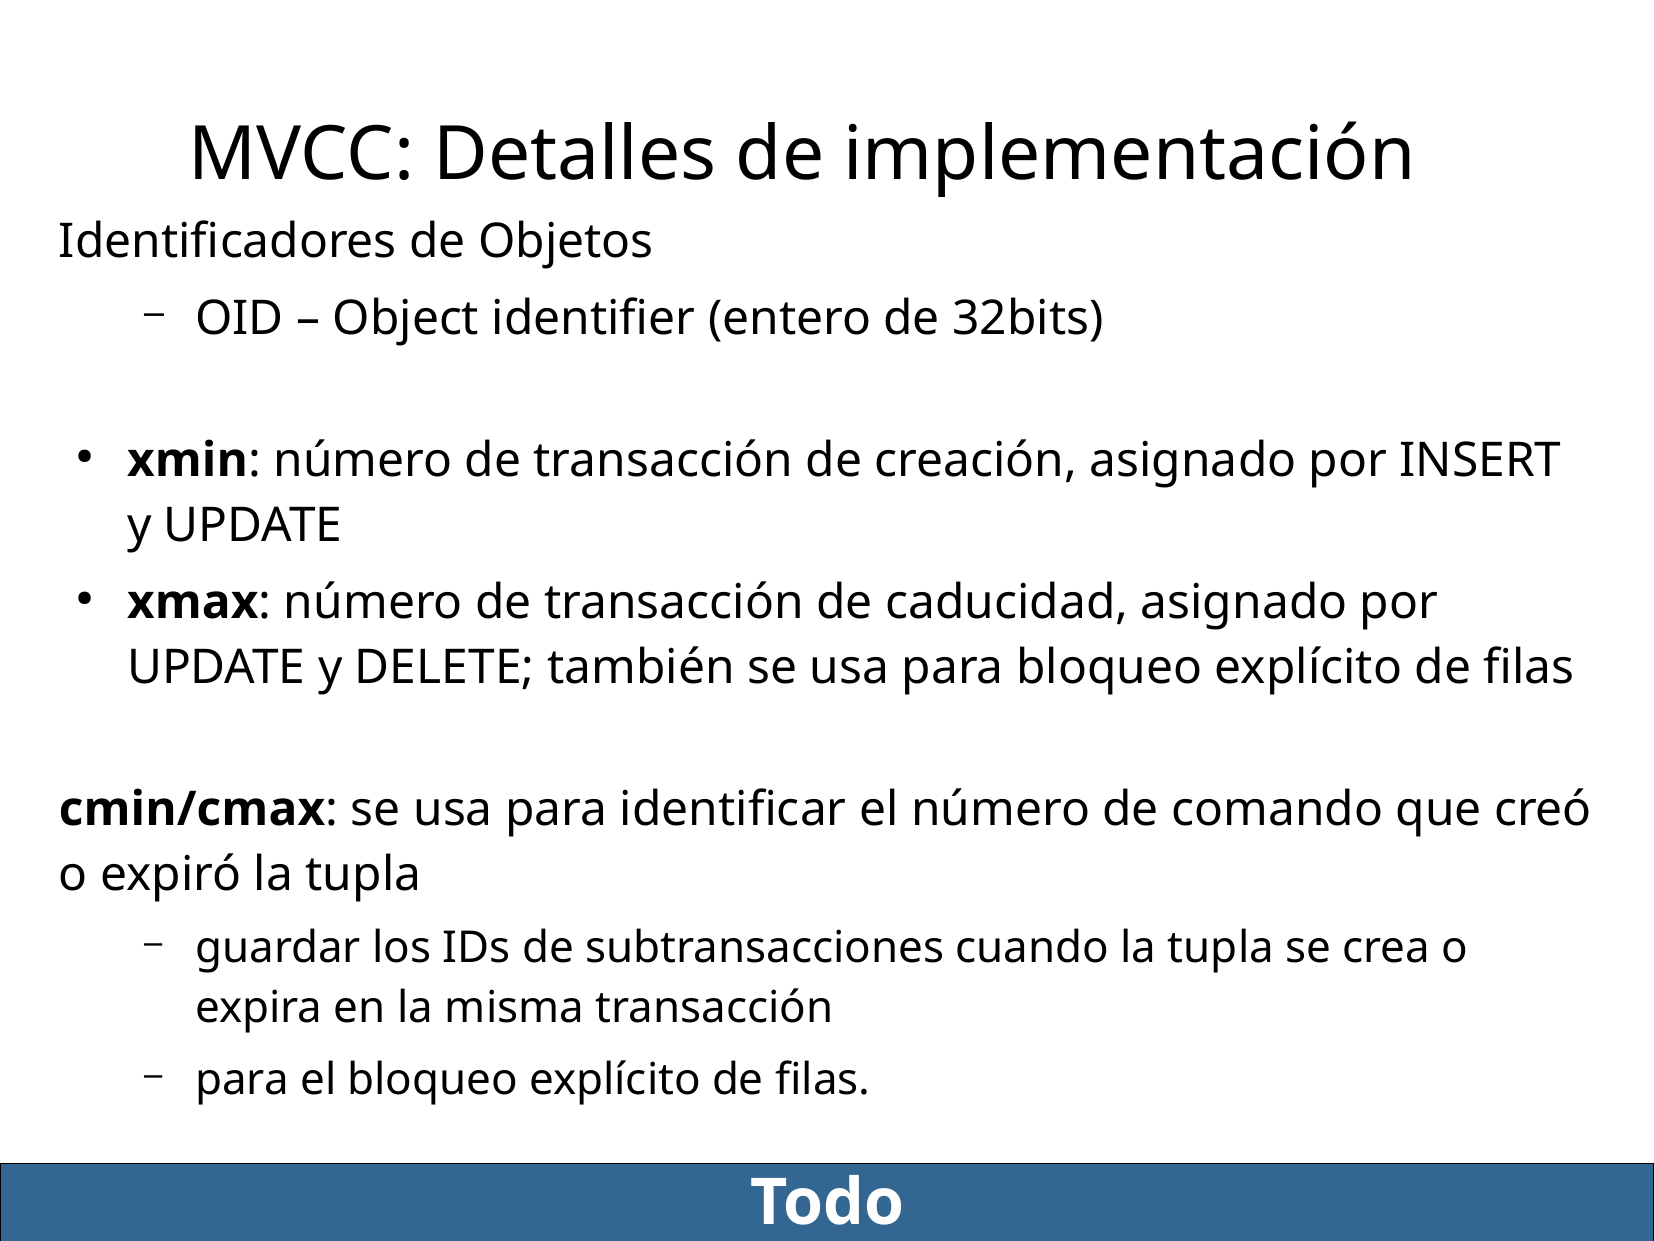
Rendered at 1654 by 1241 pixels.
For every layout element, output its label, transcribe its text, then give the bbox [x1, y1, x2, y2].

list Identificadores de Objetos OID – Object identifier (entero de 32bits) xmin: número de transacción de creación, asignado por INSERT y UPDATE xmax: número de transacción de caducidad, asignado por UPDATE y DELETE; también se usa para bloqueo explícito de filas cmin/cmax: se usa para identificar el número de comando que creó o expiró la tupla guardar los IDs de subtransacciones cuando la tupla se crea o expira en la misma transacción para el bloqueo explícito de filas. [59, 206, 1595, 1156]
title MVCC: Detalles de implementación [75, 39, 1530, 206]
